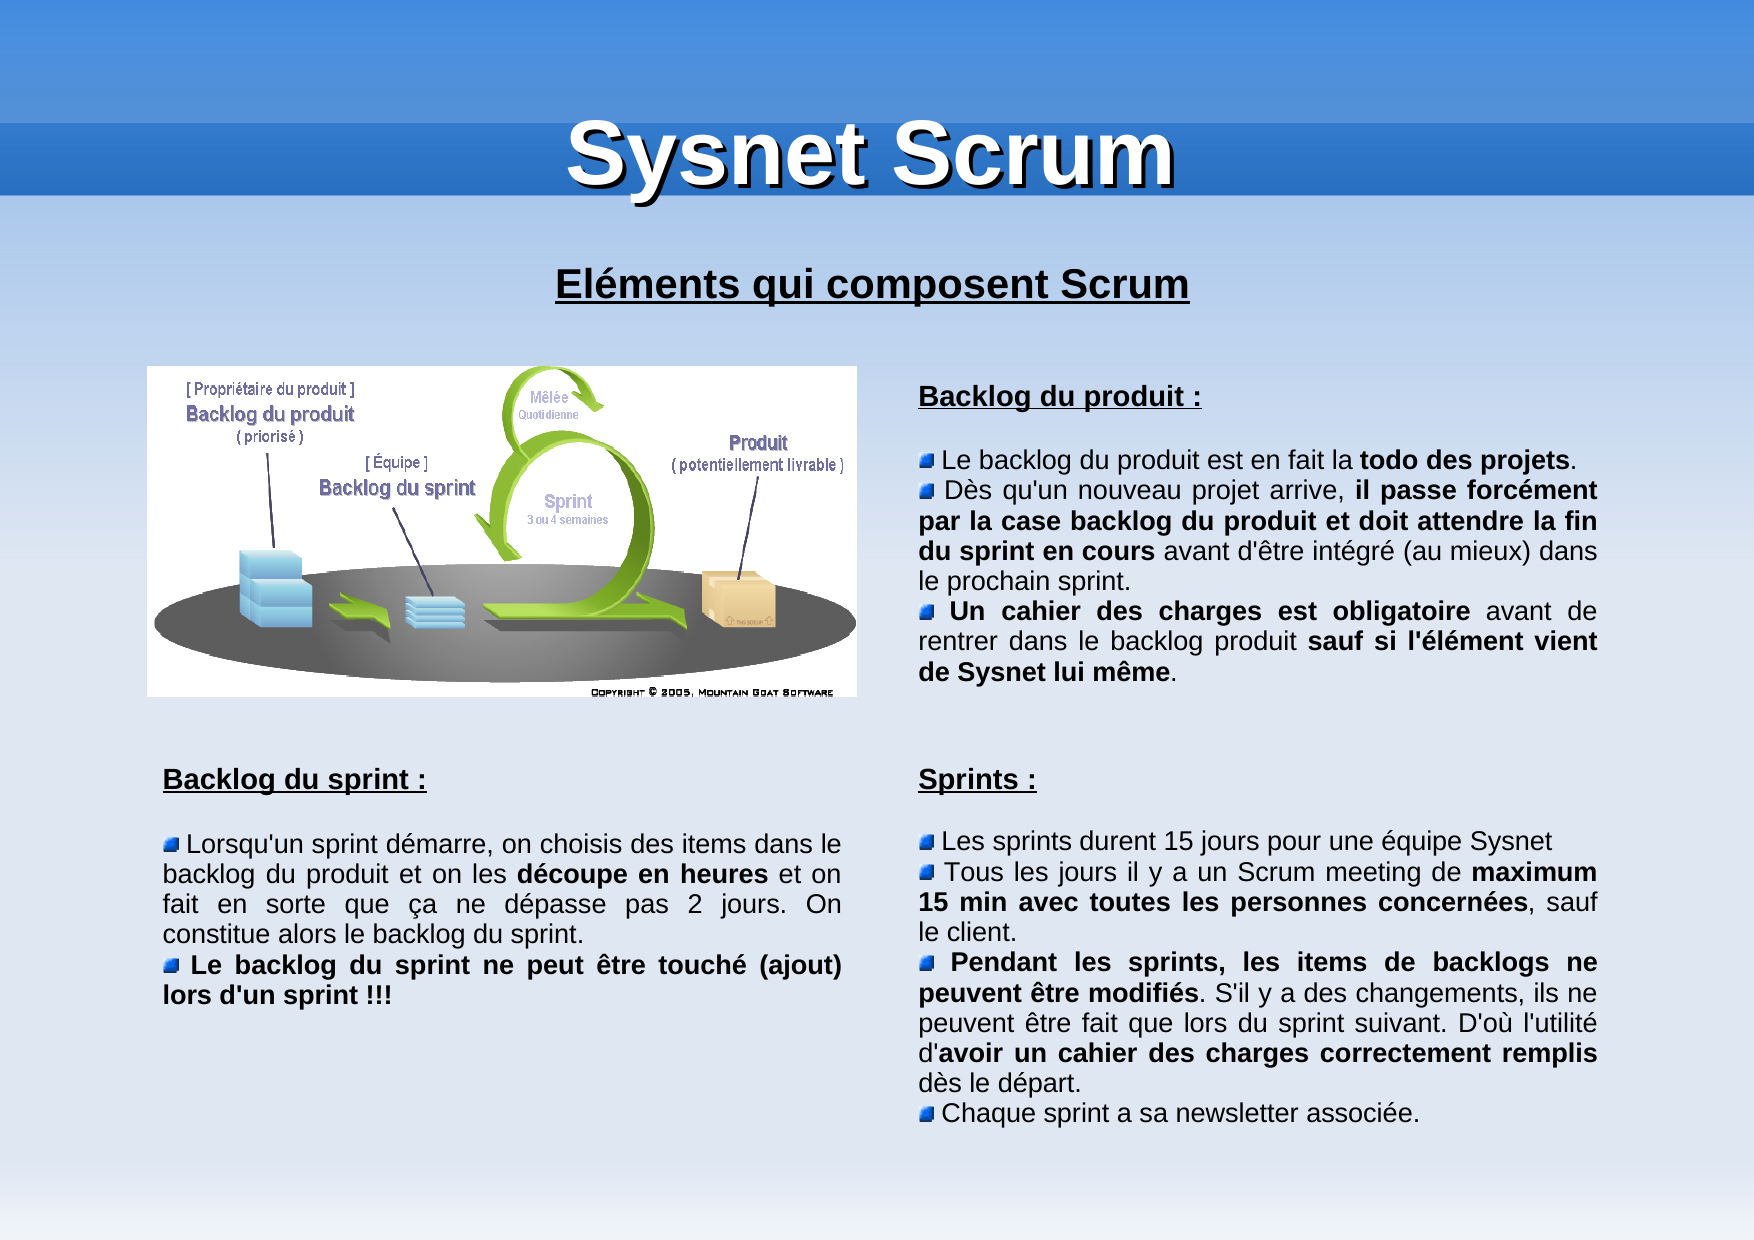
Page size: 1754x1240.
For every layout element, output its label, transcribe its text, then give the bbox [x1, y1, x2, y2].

text_box Backlog du produit : Le backlog du produit est en fait la todo des projets. Dès qu'un nouveau projet arrive, il passe forcément par la case backlog du produit et doit attendre la fin du sprint en cours avant d'être intégré (au mieux) dans le prochain sprint. Un cahier des charges est obligatoire avant de rentrer dans le backlog produit sauf si l'élément vient de Sysnet lui même. [903, 372, 1613, 755]
chart [140, 368, 860, 722]
title Sysnet Scrum [135, 59, 1608, 247]
text_box Sprints : Les sprints durent 15 jours pour une équipe Sysnet Tous les jours il y a un Scrum meeting de maximum 15 min avec toutes les personnes concernées, sauf le client. Pendant les sprints, les items de backlogs ne peuvent être modifiés. S'il y a des changements, ils ne peuvent être fait que lors du sprint suivant. D'où l'utilité d'avoir un cahier des charges correctement remplis dès le départ. Chaque sprint a sa newsletter associée. [903, 755, 1613, 1137]
text_box Eléments qui composent Scrum [525, 253, 1206, 316]
text_box Backlog du sprint : Lorsqu'un sprint démarre, on choisis des items dans le backlog du produit et on les découpe en heures et on fait en sorte que ça ne dépasse pas 2 jours. On constitue alors le backlog du sprint. Le backlog du sprint ne peut être touché (ajout) lors d'un sprint !!! [147, 755, 857, 1111]
picture [0, 0, 1754, 1240]
